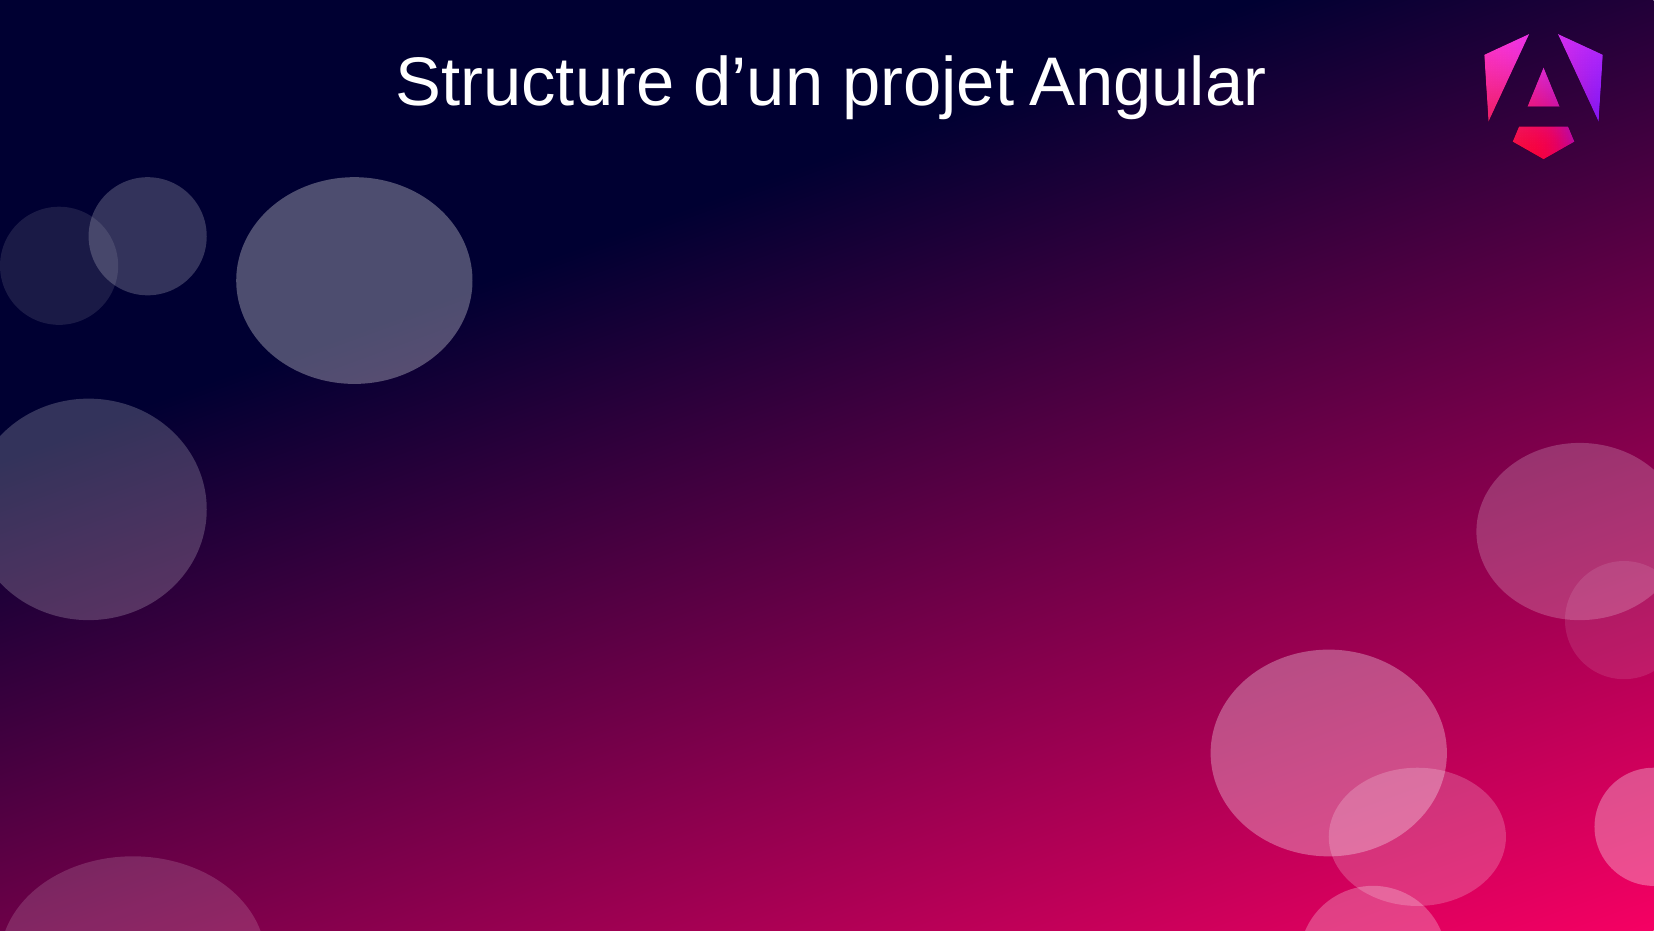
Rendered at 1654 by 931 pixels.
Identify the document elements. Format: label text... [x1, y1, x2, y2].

picture [1462, 15, 1625, 178]
title Structure d’un projet Angular [395, 0, 1430, 163]
